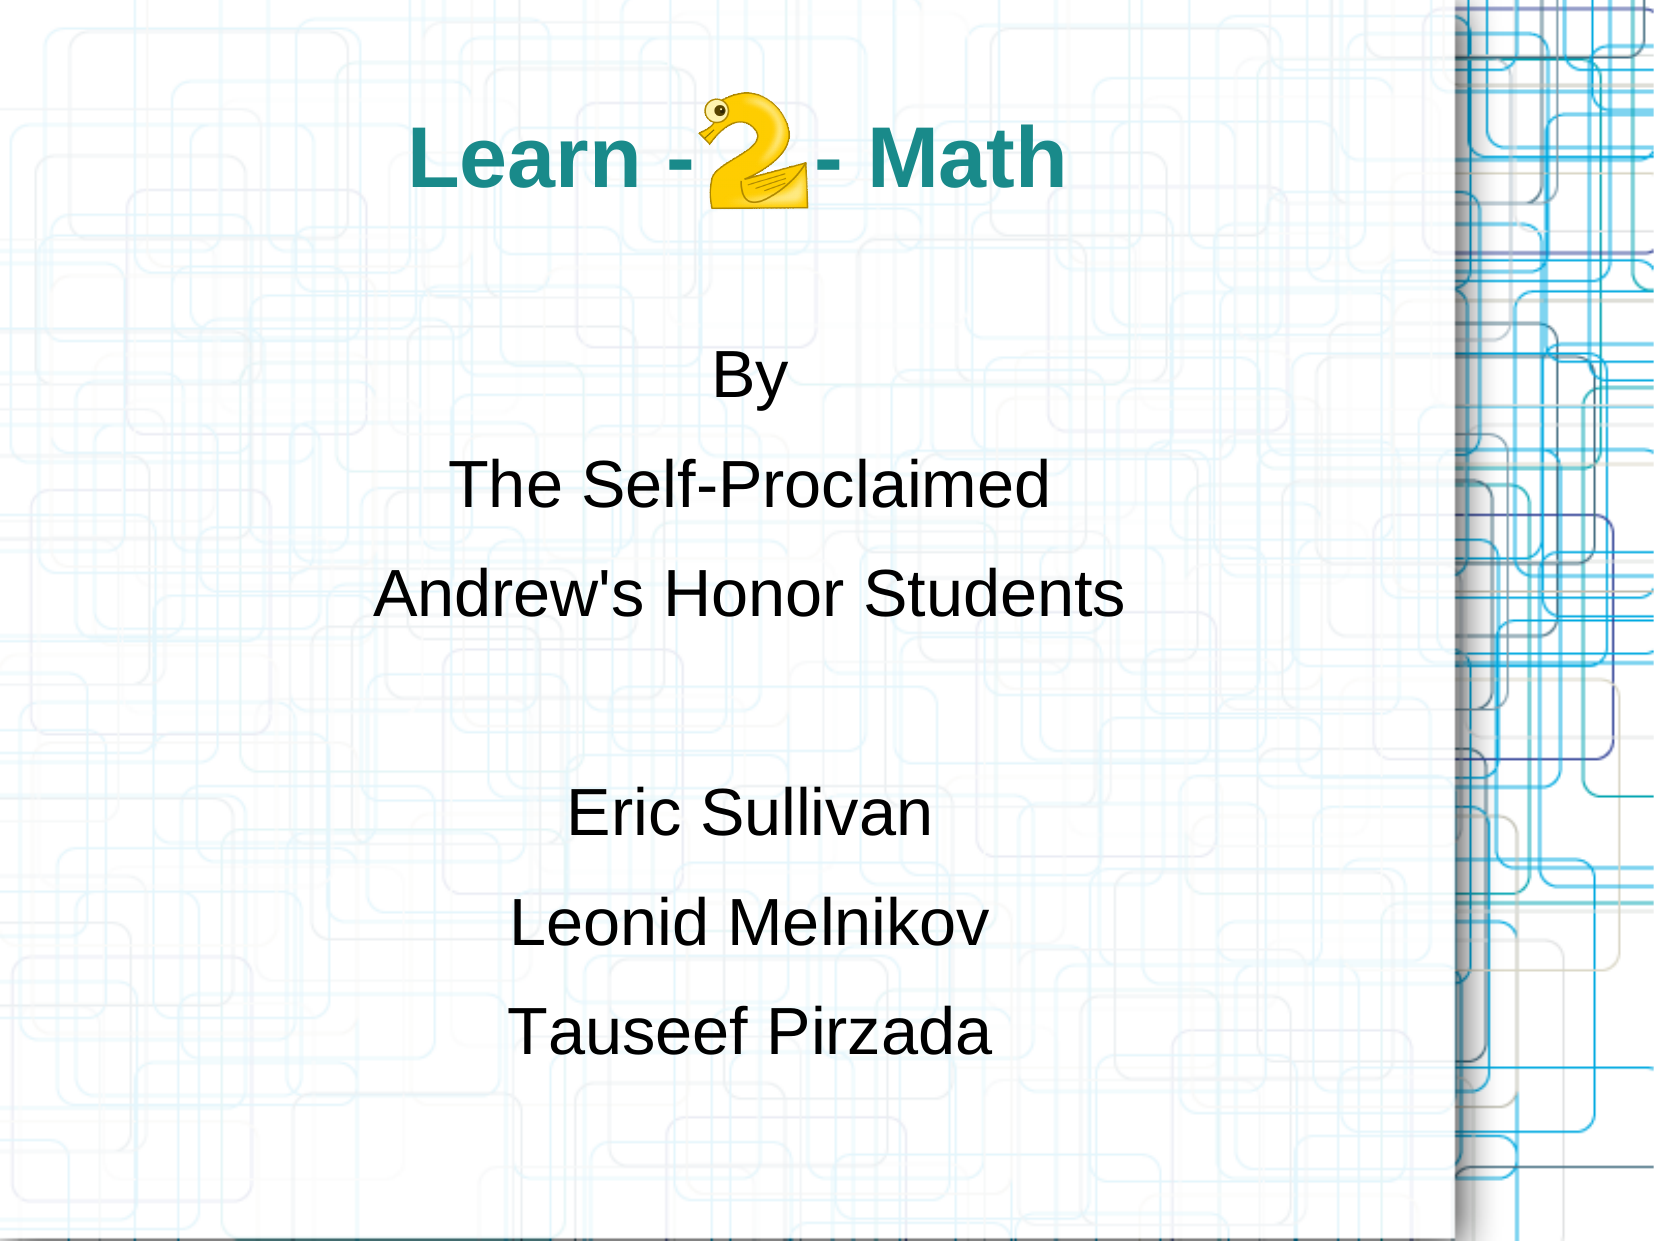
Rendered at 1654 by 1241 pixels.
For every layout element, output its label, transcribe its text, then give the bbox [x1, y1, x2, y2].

subtitle By The Self-Proclaimed Andrew's Honor Students Eric Sullivan Leonid Melnikov Tauseef Pirzada [82, 290, 1418, 1109]
picture [698, 92, 811, 211]
title Learn - - Math [59, 49, 1418, 257]
